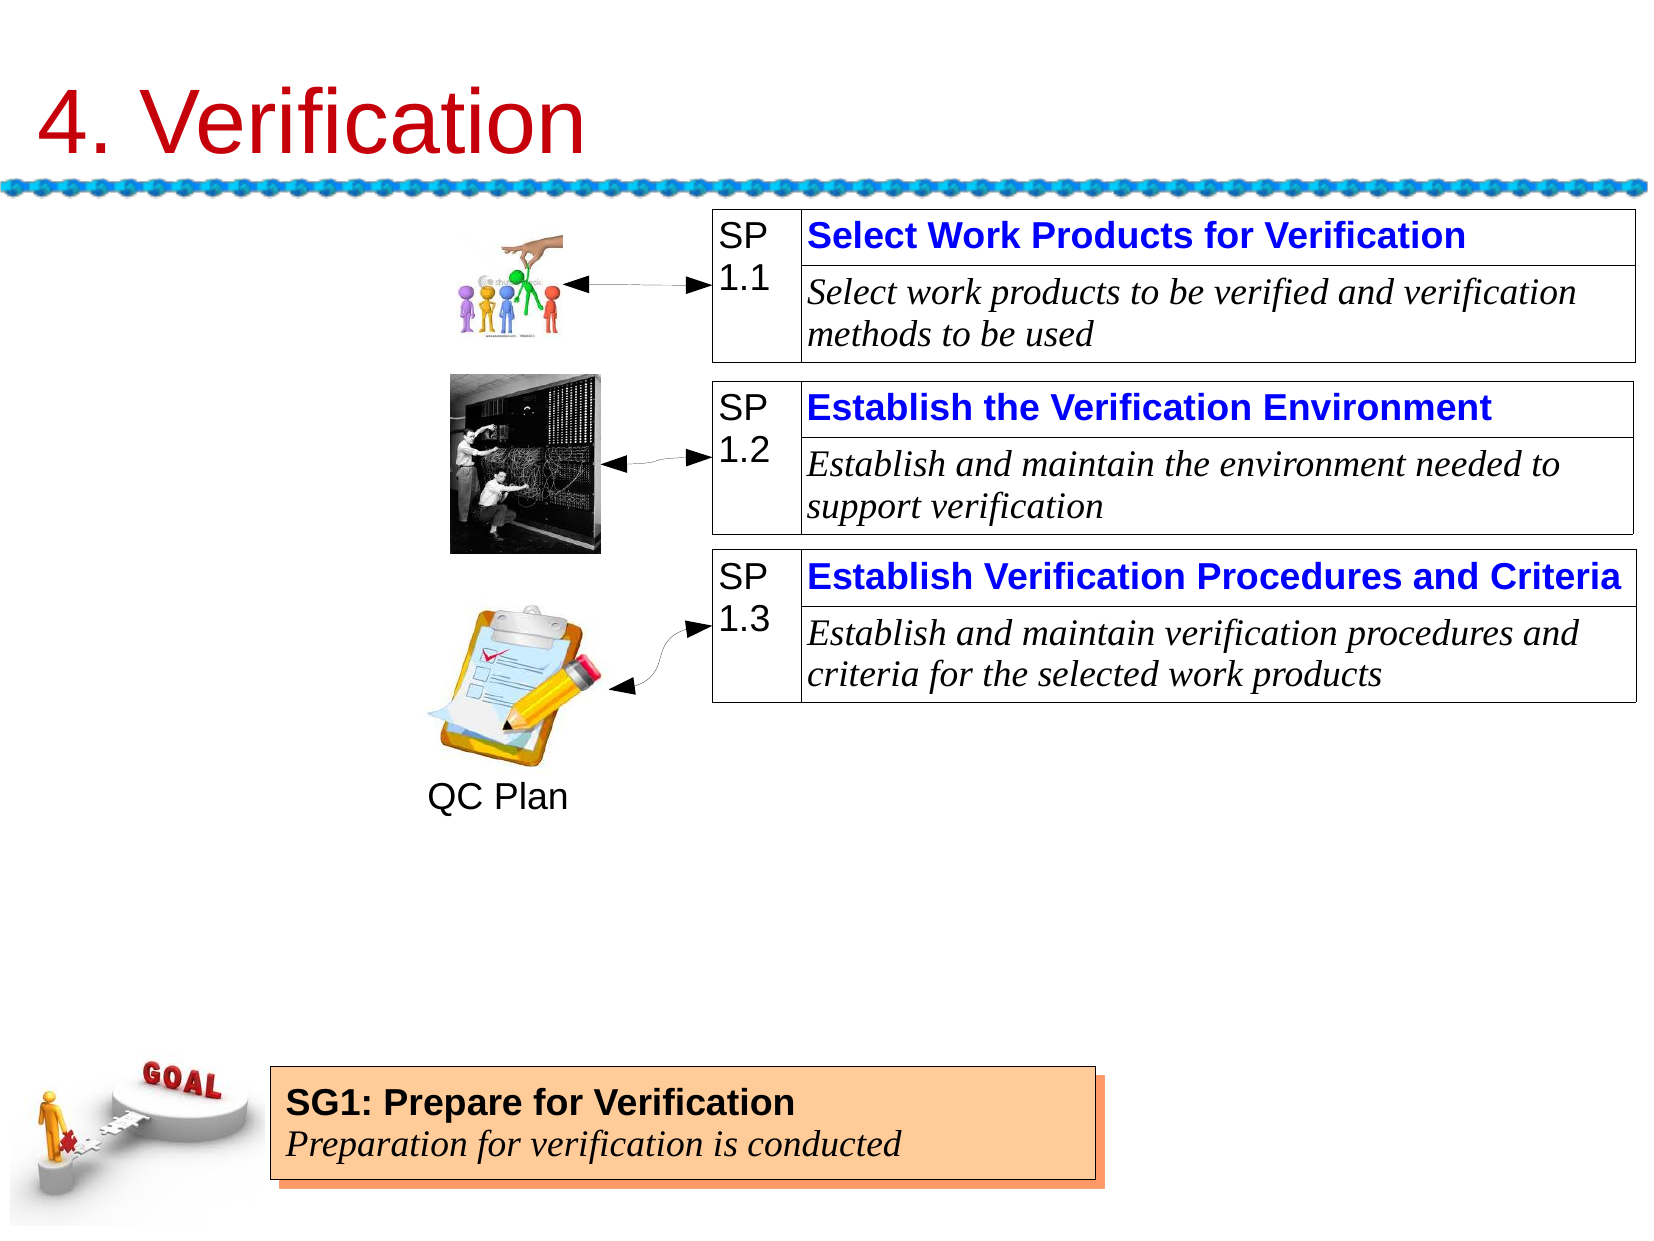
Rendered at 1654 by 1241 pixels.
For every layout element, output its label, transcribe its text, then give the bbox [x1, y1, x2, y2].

table_header SP 1.3 [713, 550, 801, 702]
picture [457, 231, 563, 338]
text_box QC Plan [412, 768, 601, 826]
picture [412, 591, 609, 788]
table_header Establish the Verification Environment [802, 382, 1633, 437]
title 4. Verification [37, 37, 1651, 208]
picture [0, 178, 37, 199]
table_header SP 1.2 [713, 382, 801, 534]
picture [450, 374, 601, 554]
table_cell Establish and maintain verification procedures and criteria for the selected work products [802, 607, 1636, 702]
table_cell Establish and maintain the environment needed to support verification [802, 438, 1633, 534]
text_box SG1: Prepare for Verification Preparation for verification is conducted [270, 1066, 1096, 1180]
picture [10, 1035, 265, 1226]
table_header Establish Verification Procedures and Criteria [802, 550, 1636, 606]
table_header SP 1.1 [713, 210, 801, 362]
table_cell Select work products to be verified and verification methods to be used [802, 266, 1635, 362]
table_header Select Work Products for Verification [802, 210, 1635, 265]
